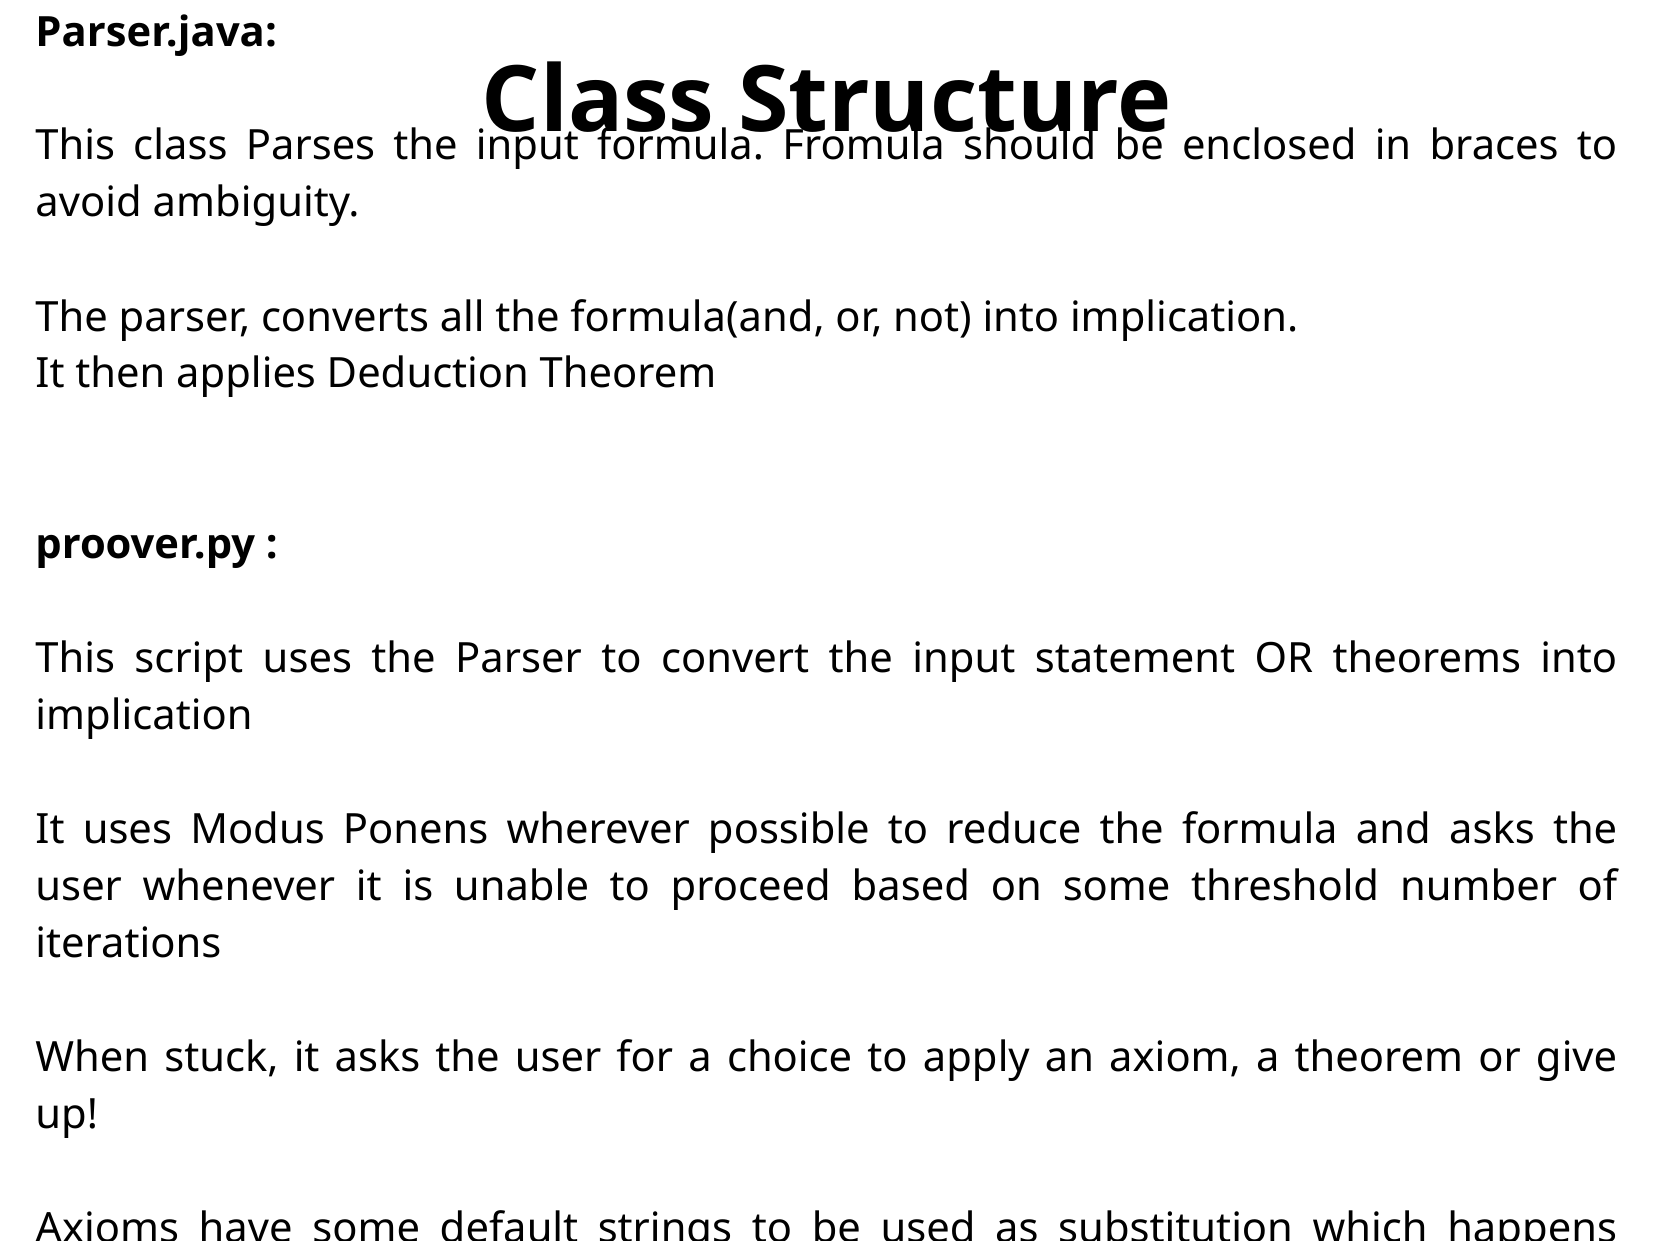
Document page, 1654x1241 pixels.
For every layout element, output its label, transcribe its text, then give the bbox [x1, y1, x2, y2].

text_box Parser.java: This class Parses the input formula. Fromula should be enclosed in braces to avoid ambiguity. The parser, converts all the formula(and, or, not) into implication. It then applies Deduction Theorem proover.py : This script uses the Parser to convert the input statement OR theorems into implication It uses Modus Ponens wherever possible to reduce the formula and asks the user whenever it is unable to proceed based on some threshold number of iterations When stuck, it asks the user for a choice to apply an axiom, a theorem or give up! Axioms have some default strings to be used as substitution which happens initially, but if the number of iterations goes above a threshold, the substitutions are taken from the user [35, 165, 1619, 1205]
title Class Structure [82, 44, 1571, 147]
